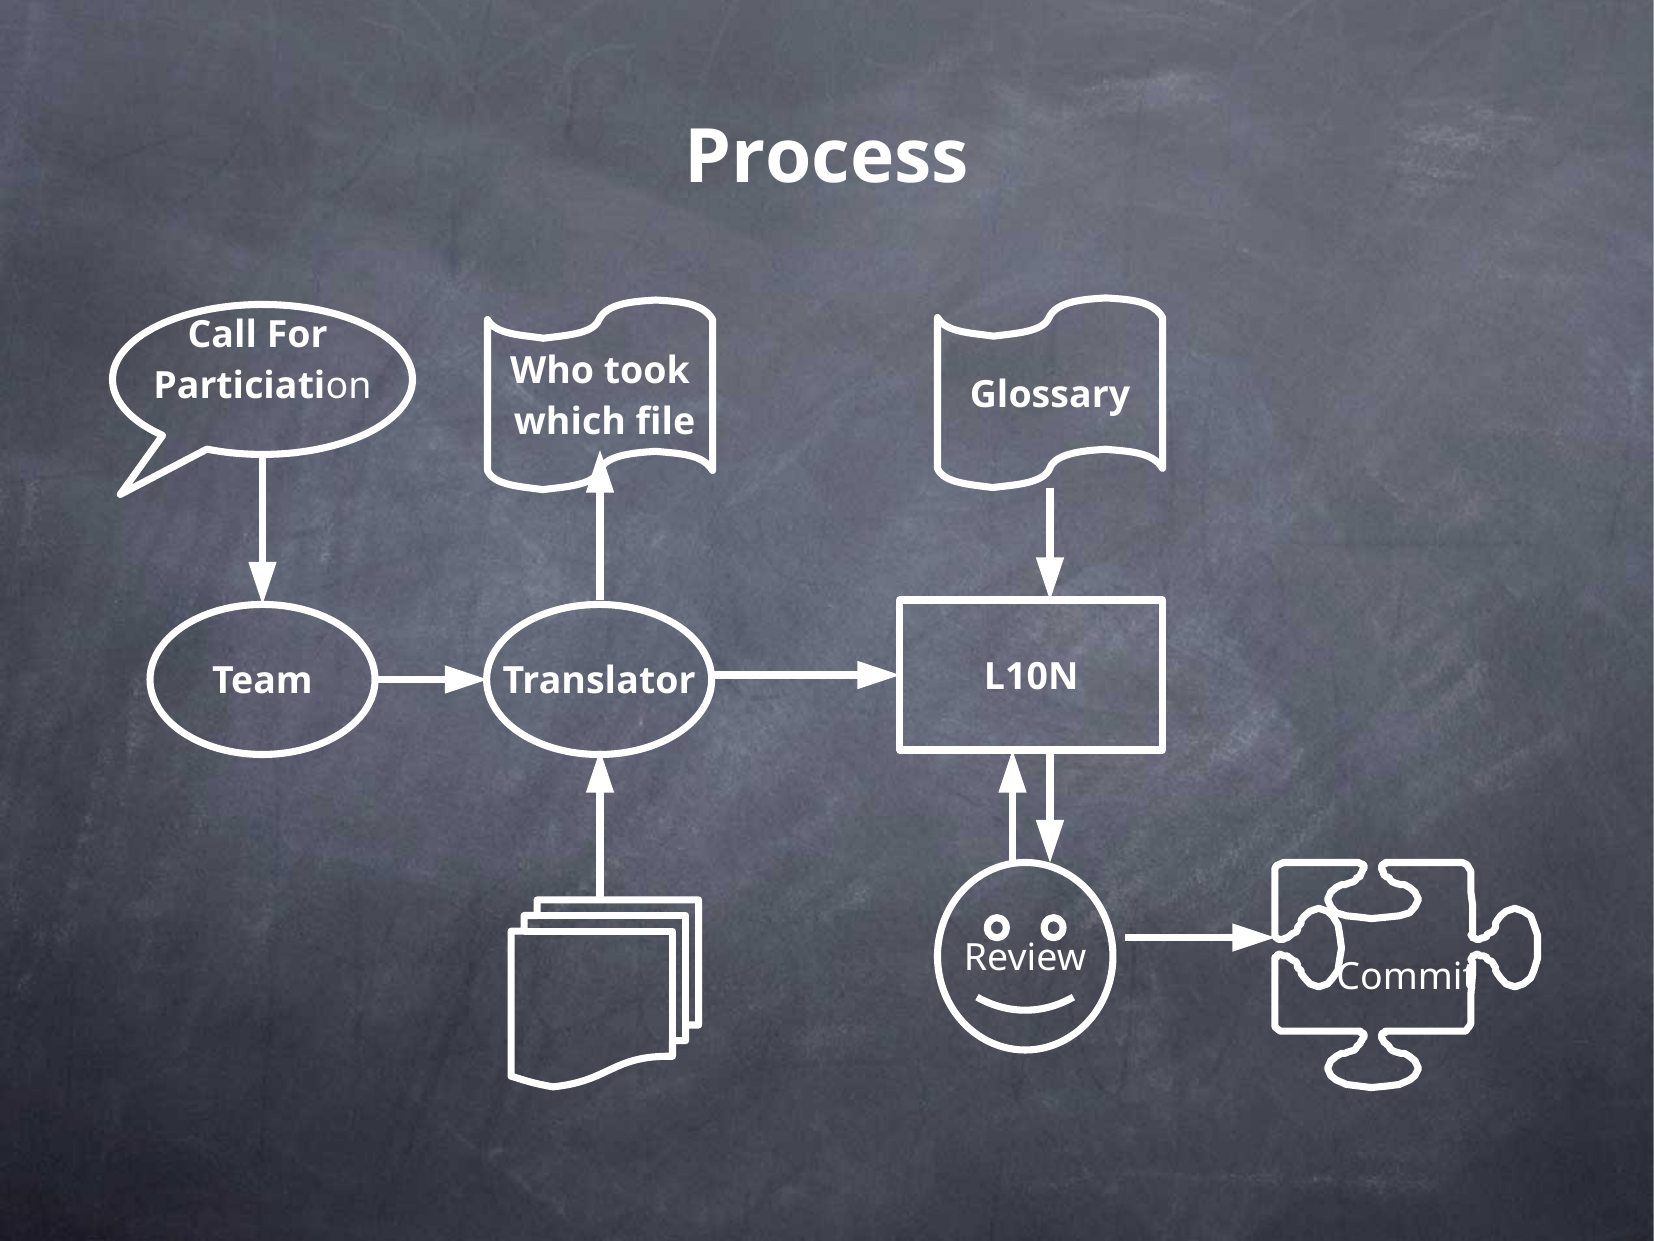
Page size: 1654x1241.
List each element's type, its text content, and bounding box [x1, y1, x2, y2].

text_box L10N [899, 600, 1163, 751]
title Process [82, 56, 1571, 250]
text_box Review [937, 862, 1113, 1051]
text_box Team [150, 604, 375, 755]
text_box Translator [486, 604, 712, 755]
text_box Call For Particiation [112, 304, 413, 495]
text_box Glossary [937, 297, 1163, 488]
text_box Who took which file [487, 300, 713, 490]
text_box Commit [1274, 862, 1538, 1088]
picture [0, 0, 1654, 1241]
